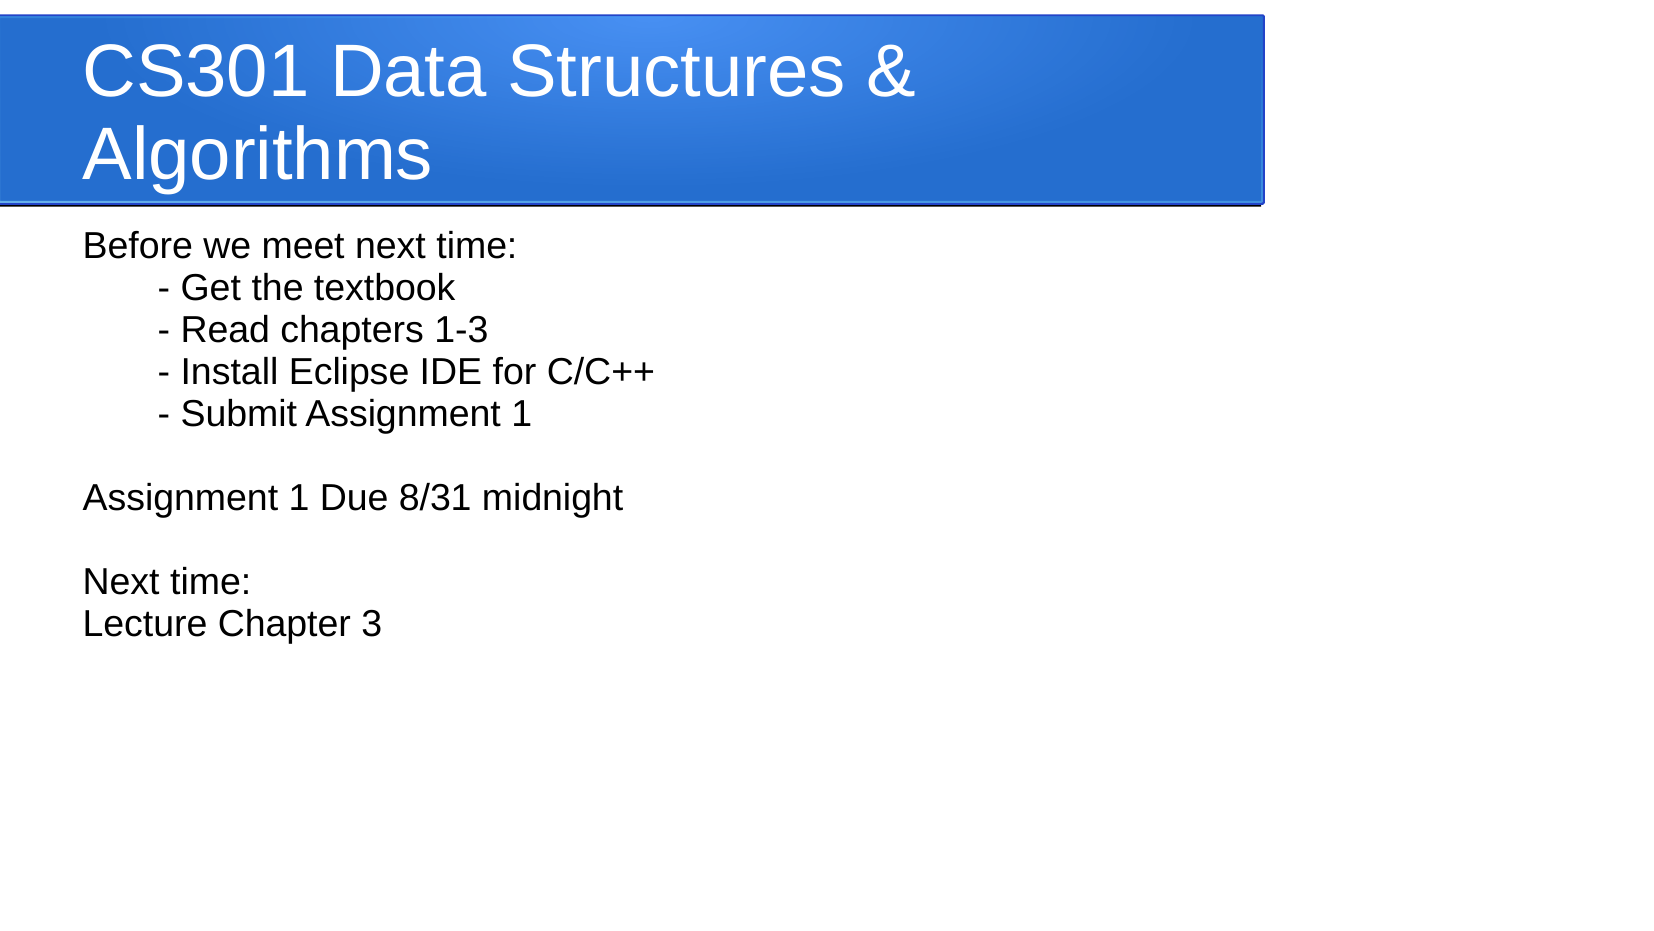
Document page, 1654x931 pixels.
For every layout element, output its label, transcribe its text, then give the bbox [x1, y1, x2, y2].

title CS301 Data Structures & Algorithms [82, 29, 1235, 196]
subtitle Before we meet next time: - Get the textbook - Read chapters 1-3 - Install Eclipse IDE for C/C++ - Submit Assignment 1 Assignment 1 Due 8/31 midnight Next time: Lecture Chapter 3 [82, 224, 1096, 823]
